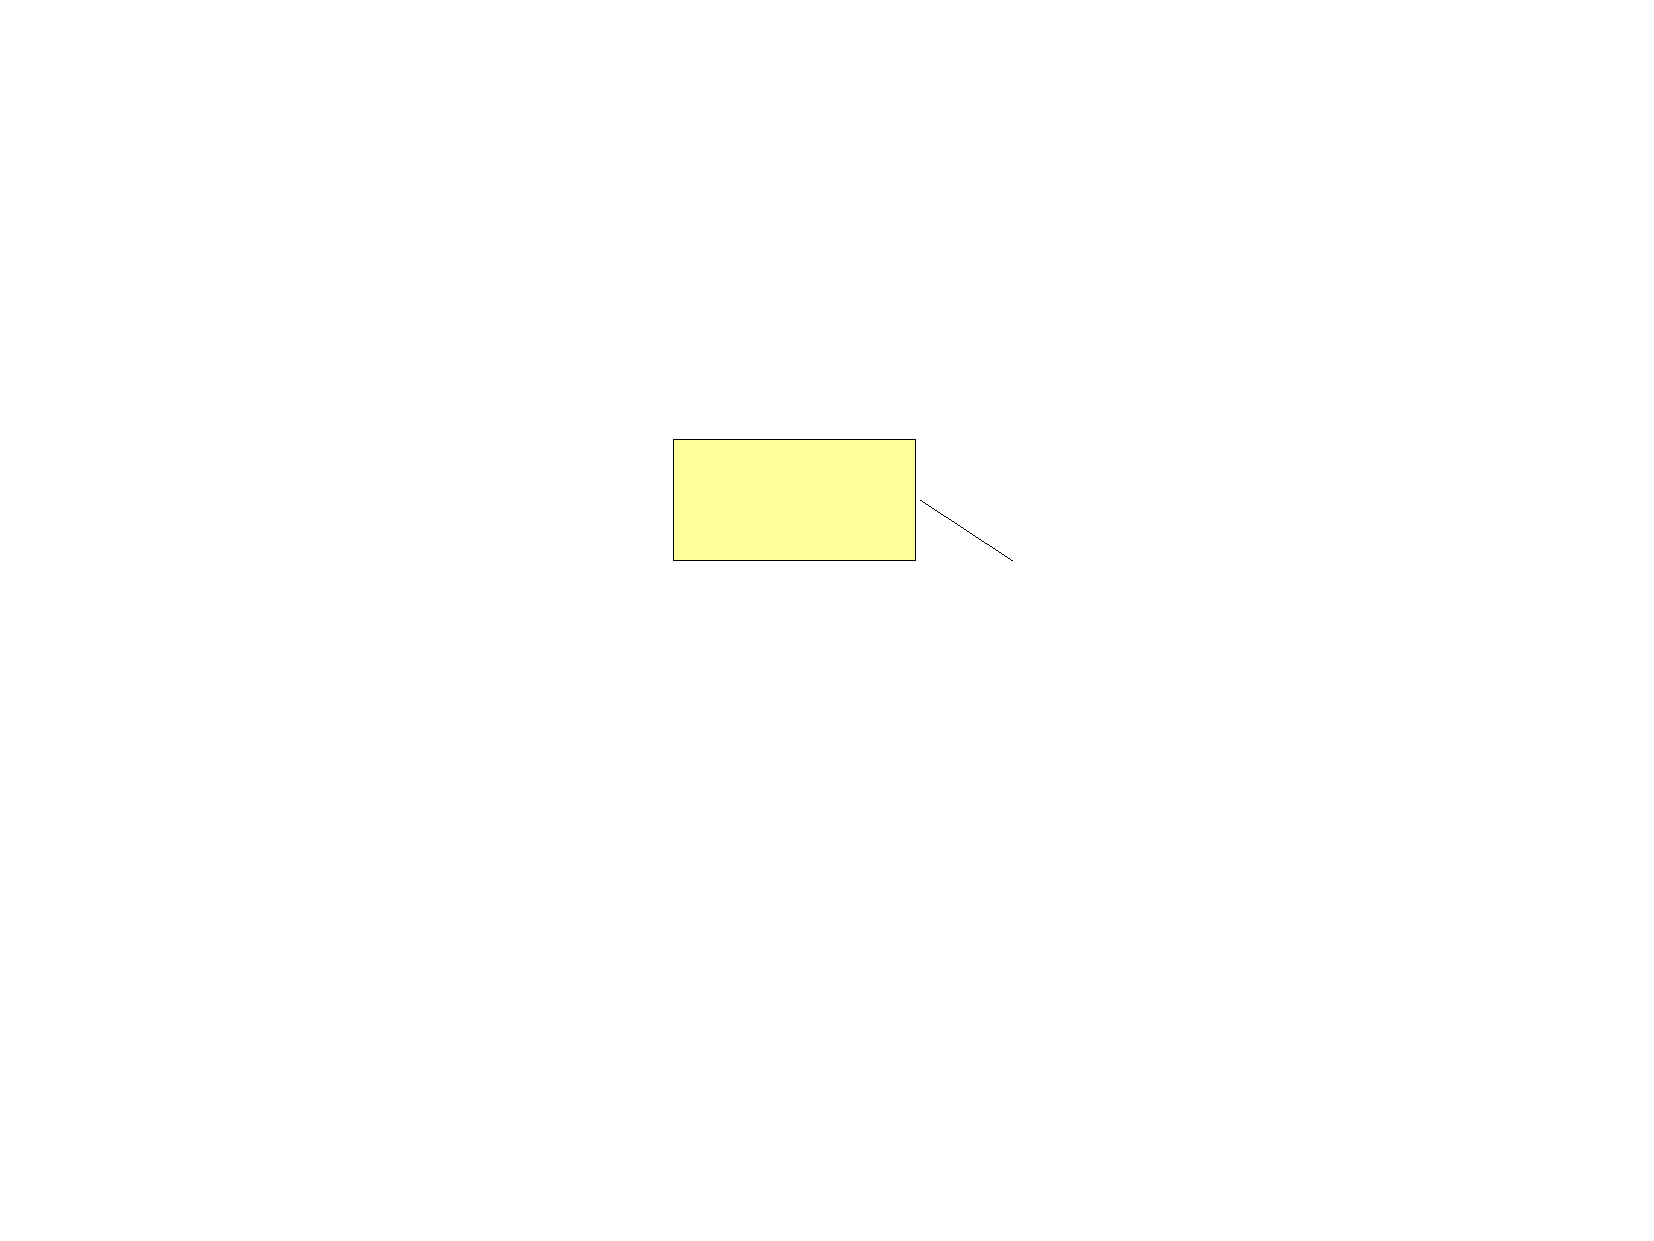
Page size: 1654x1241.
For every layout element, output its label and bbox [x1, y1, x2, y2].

text_box [920, 500, 1013, 561]
text_box [674, 439, 916, 561]
